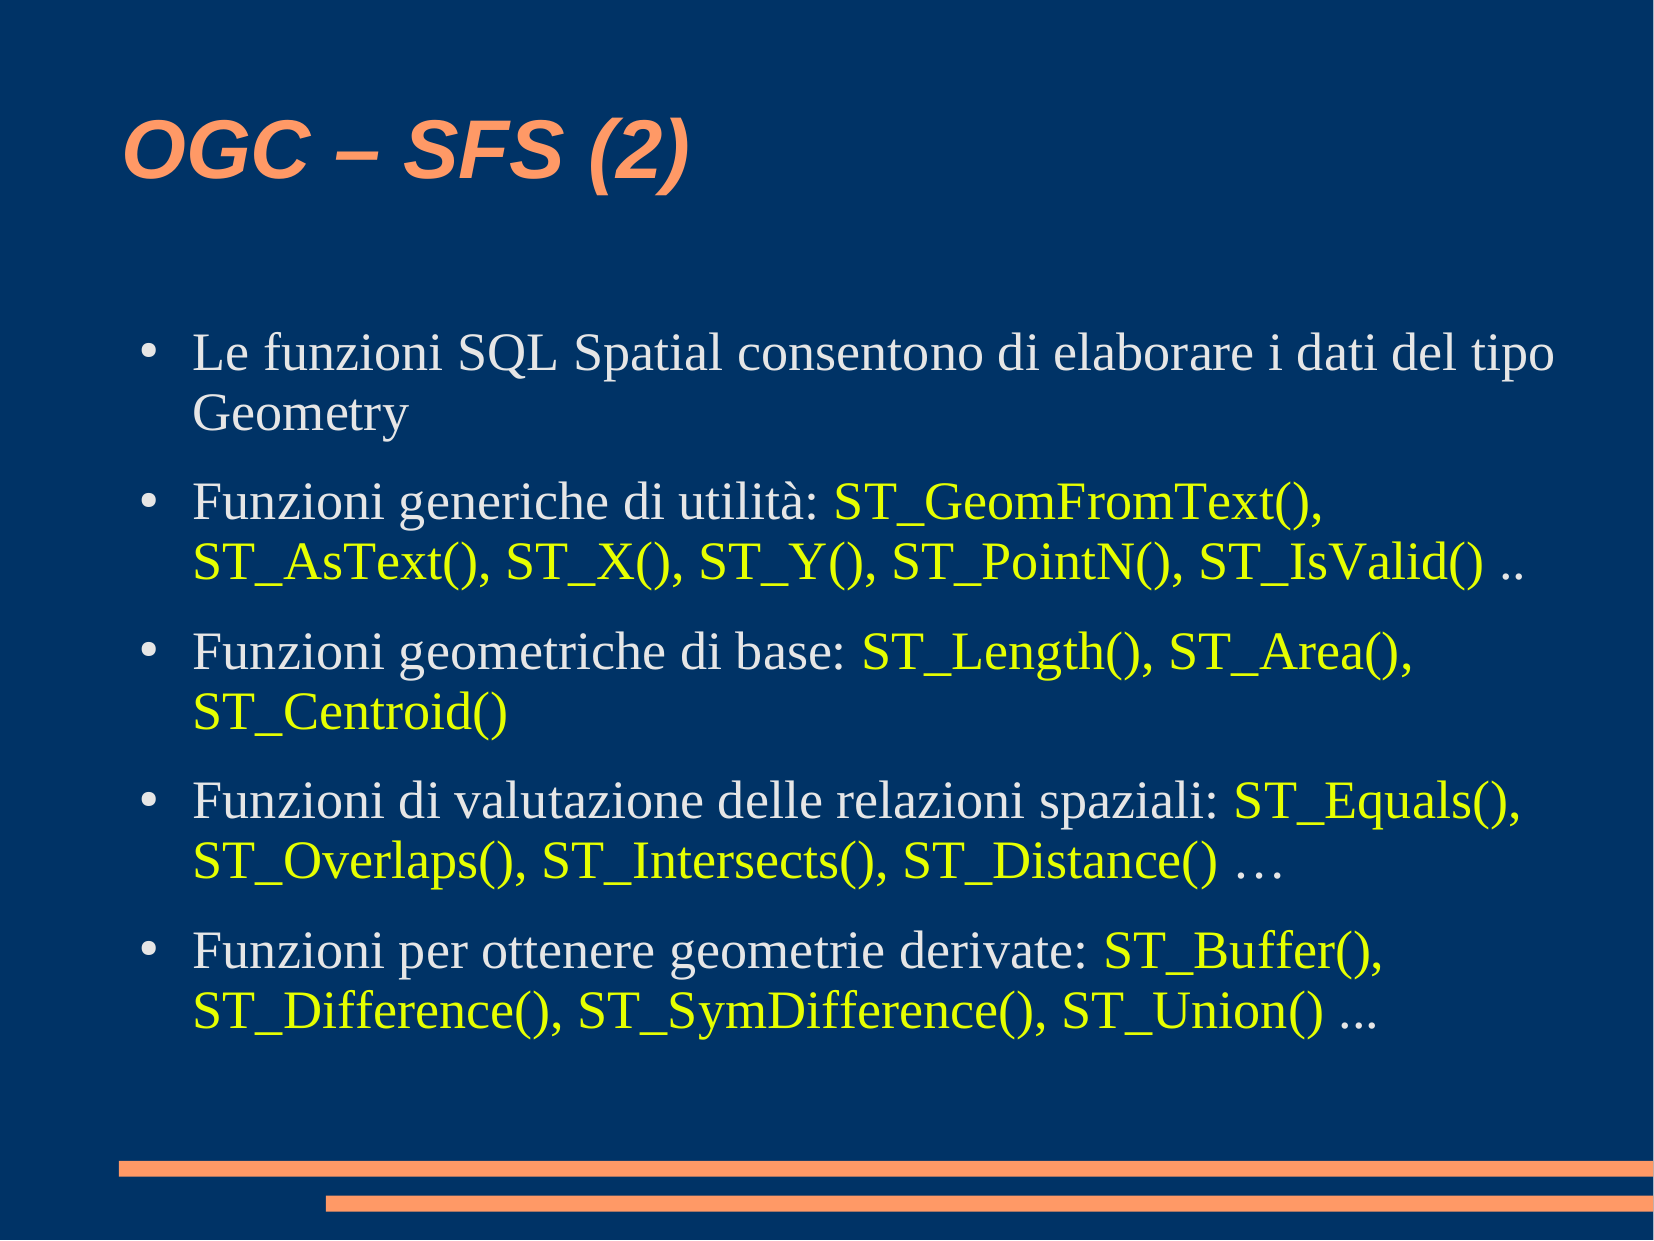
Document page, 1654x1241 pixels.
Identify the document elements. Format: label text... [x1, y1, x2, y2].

list Le funzioni SQL Spatial consentono di elaborare i dati del tipo Geometry Funzioni generiche di utilità: ST_GeomFromText(), ST_AsText(), ST_X(), ST_Y(), ST_PointN(), ST_IsValid() .. Funzioni geometriche di base: ST_Length(), ST_Area(), ST_Centroid() Funzioni di valutazione delle relazioni spaziali: ST_Equals(), ST_Overlaps(), ST_Intersects(), ST_Distance() … Funzioni per ottenere geometrie derivate: ST_Buffer(), ST_Difference(), ST_SymDifference(), ST_Union() ... [121, 322, 1561, 1132]
title OGC – SFS (2) [121, 46, 1534, 254]
